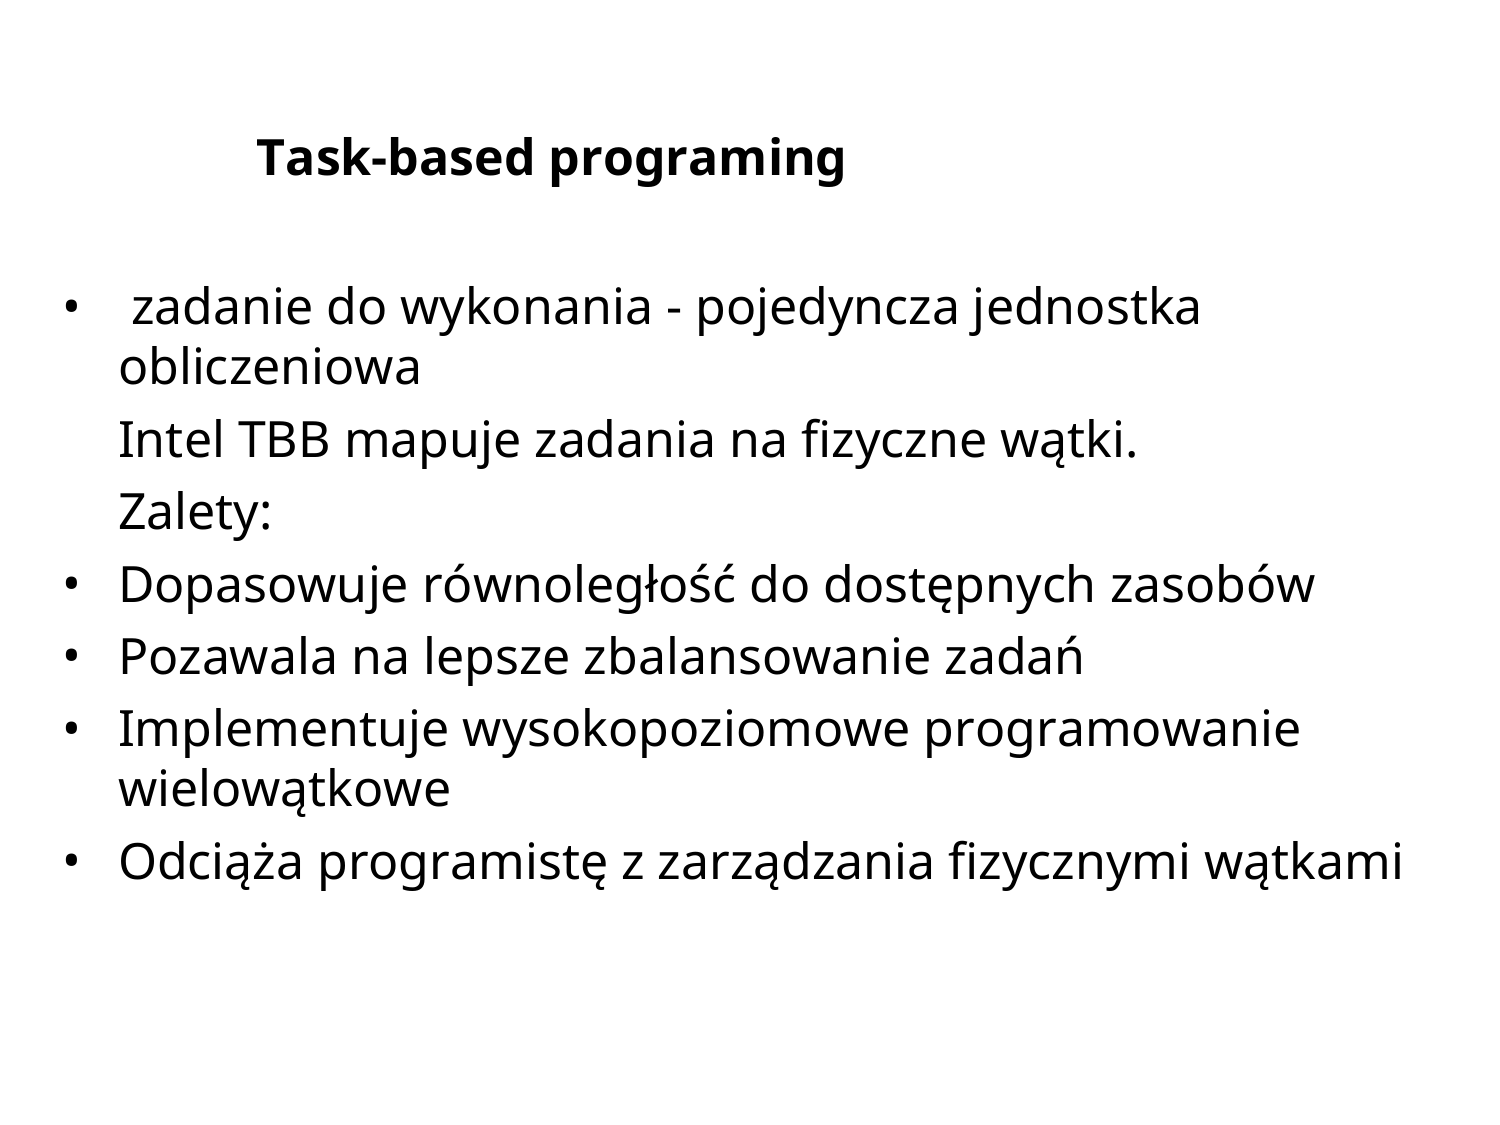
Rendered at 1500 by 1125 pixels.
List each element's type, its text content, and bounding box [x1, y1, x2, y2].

list zadanie do wykonania - pojedyncza jednostka obliczeniowa Intel TBB mapuje zadania na fizyczne wątki. Zalety: Dopasowuje równoległość do dostępnych zasobów Pozawala na lepsze zbalansowanie zadań Implementuje wysokopoziomowe programowanie wielowątkowe Odciąża programistę z zarządzania fizycznymi wątkami [47, 267, 1425, 1005]
title Task-based programing [242, 78, 1425, 233]
